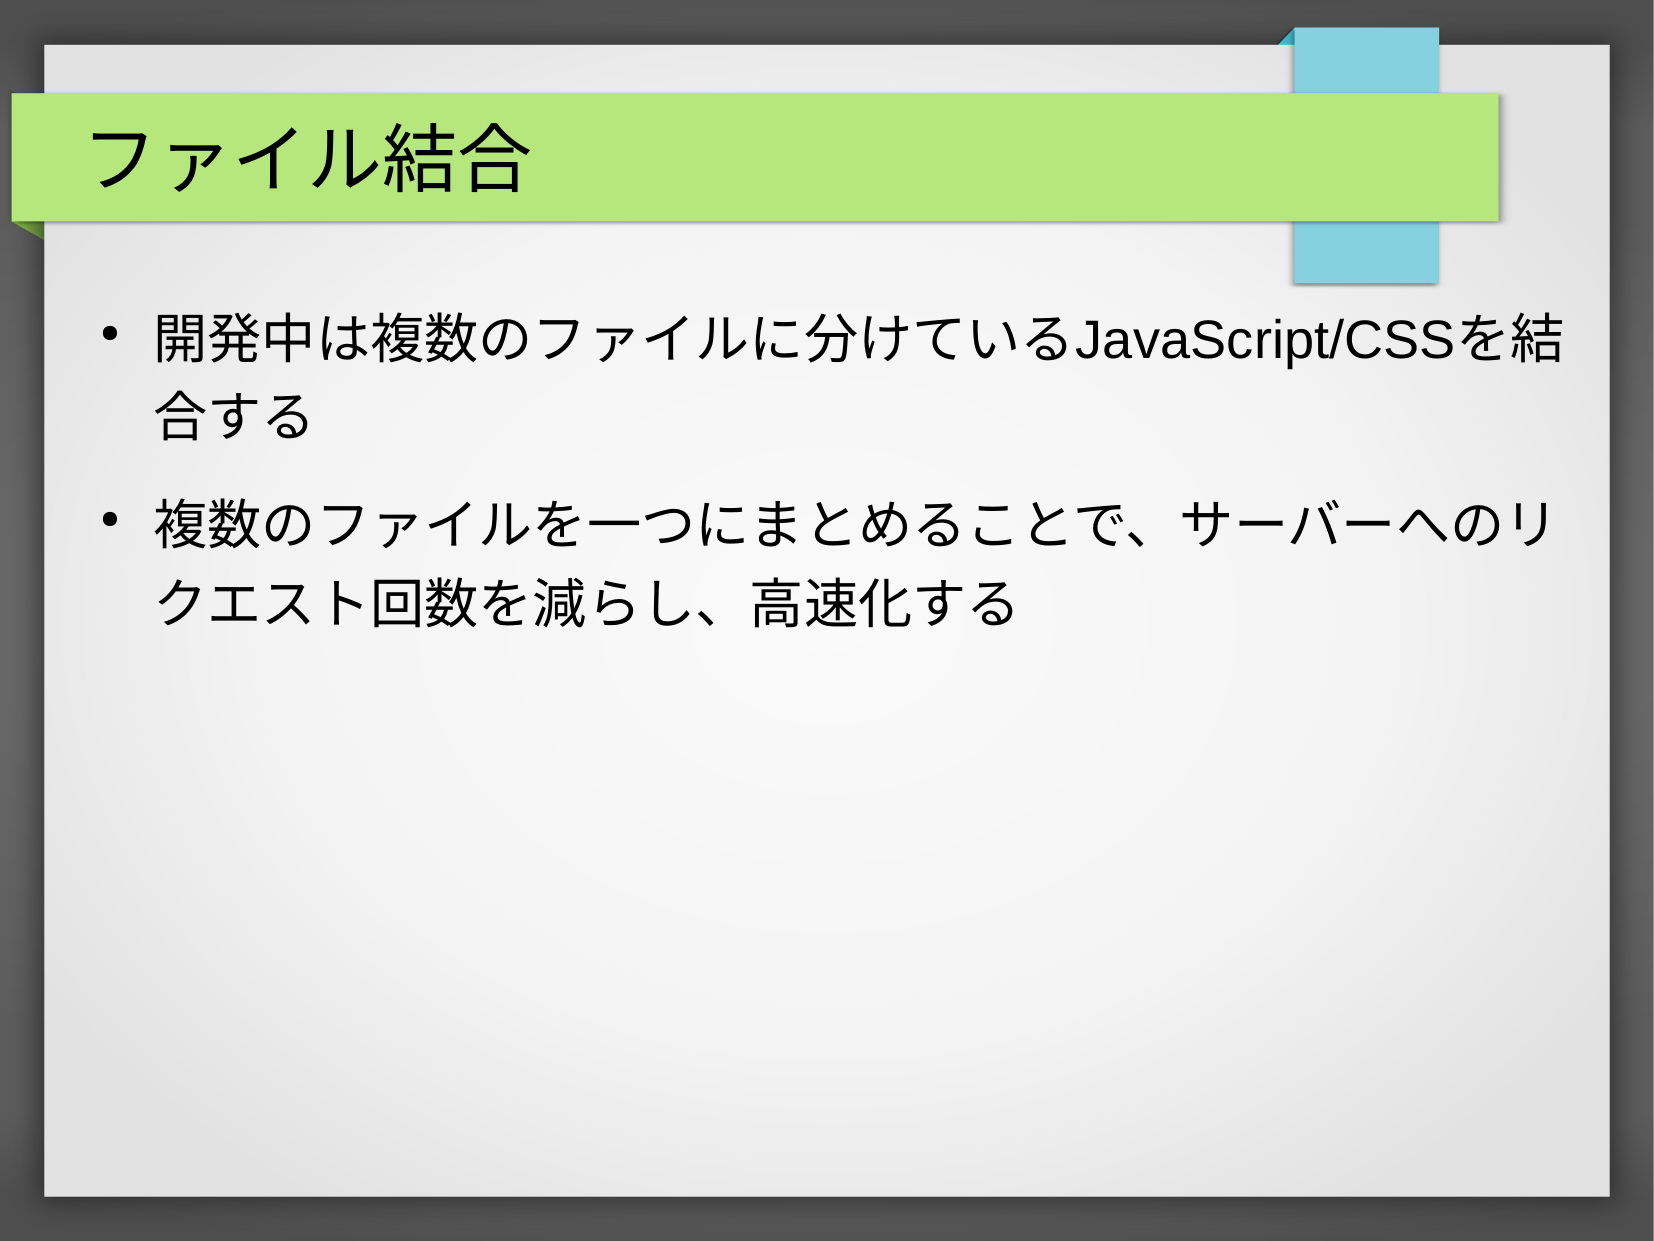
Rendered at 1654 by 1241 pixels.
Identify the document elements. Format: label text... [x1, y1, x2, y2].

list 開発中は複数のファイルに分けているJavaScript/CSSを結合する 複数のファイルを一つにまとめることで、サーバーへのリクエスト回数を減らし、高速化する [82, 295, 1571, 1015]
title ファイル結合 [82, 94, 1264, 213]
picture [0, 0, 1654, 1241]
